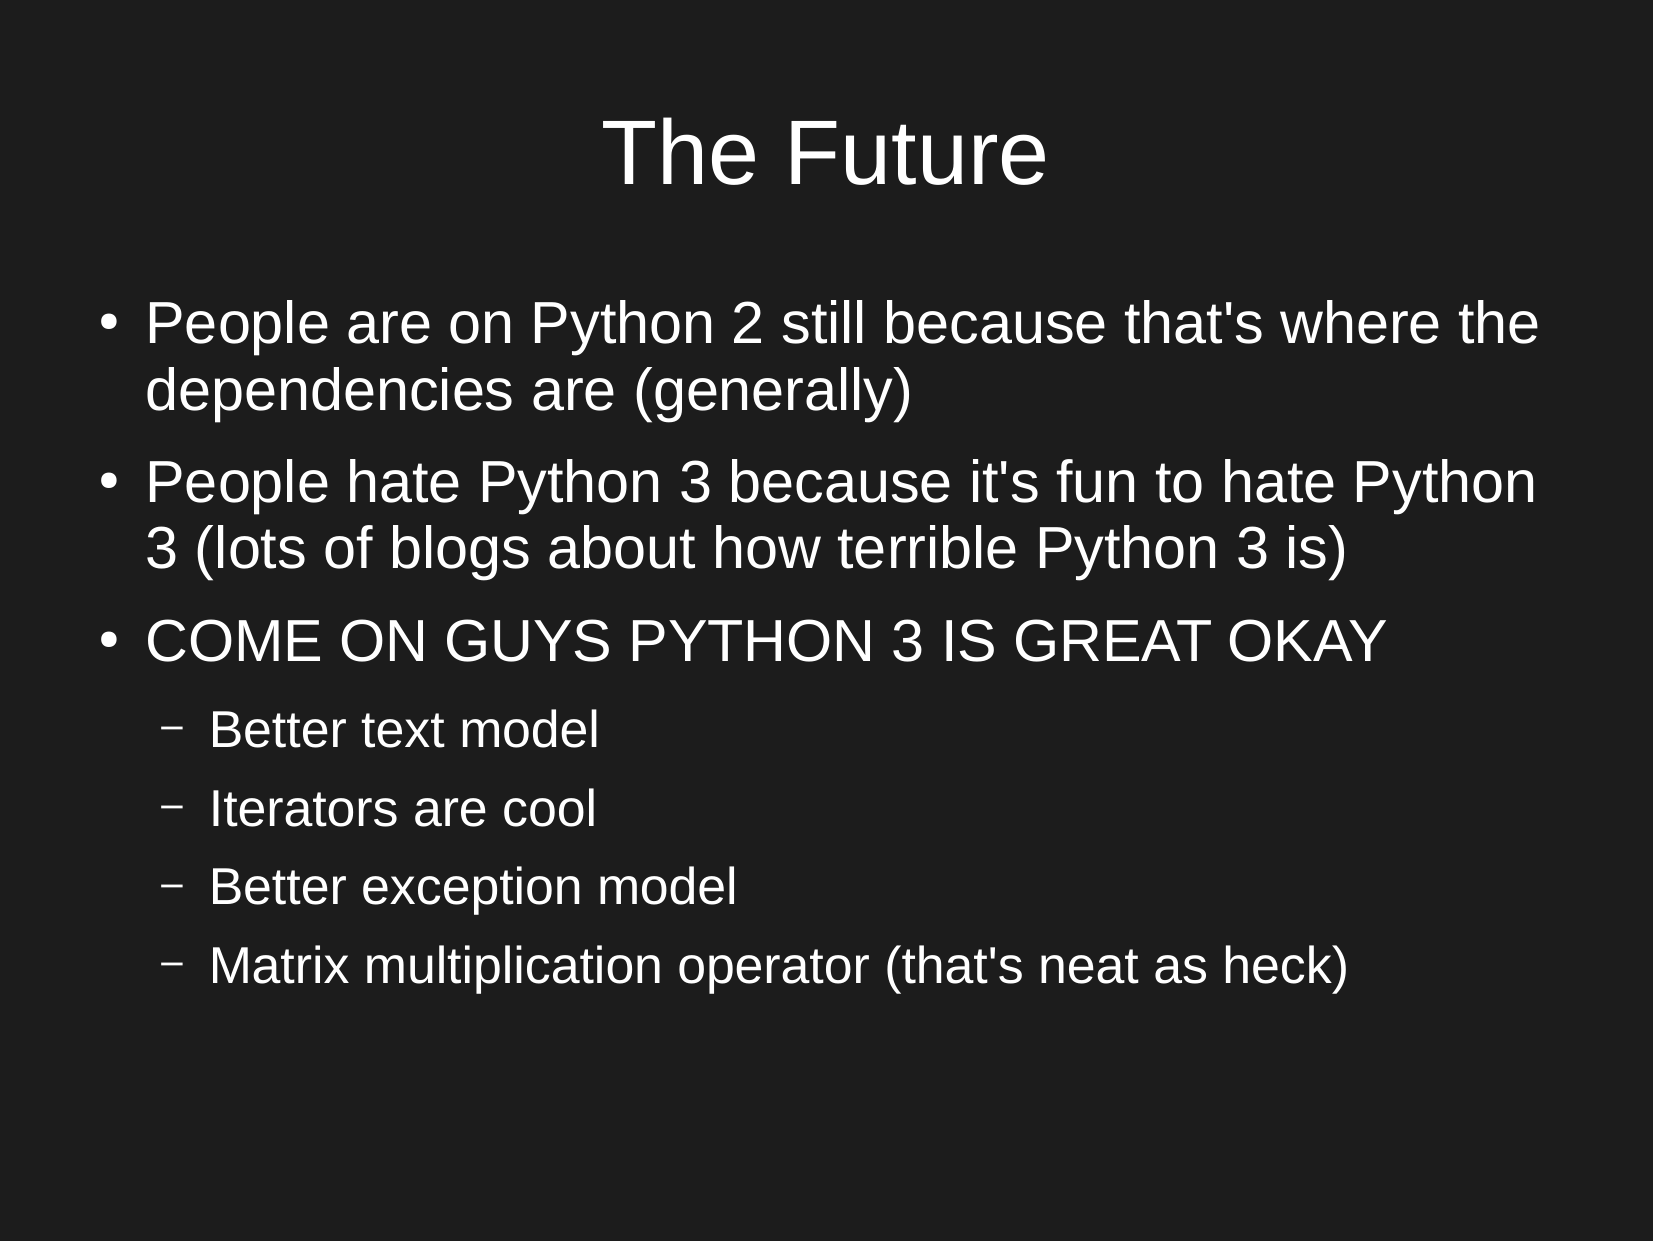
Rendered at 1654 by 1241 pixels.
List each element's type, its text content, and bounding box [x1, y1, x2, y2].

list People are on Python 2 still because that's where the dependencies are (generally) People hate Python 3 because it's fun to hate Python 3 (lots of blogs about how terrible Python 3 is) COME ON GUYS PYTHON 3 IS GREAT OKAY Better text model Iterators are cool Better exception model Matrix multiplication operator (that's neat as heck) [82, 290, 1571, 1010]
title The Future [82, 49, 1571, 257]
